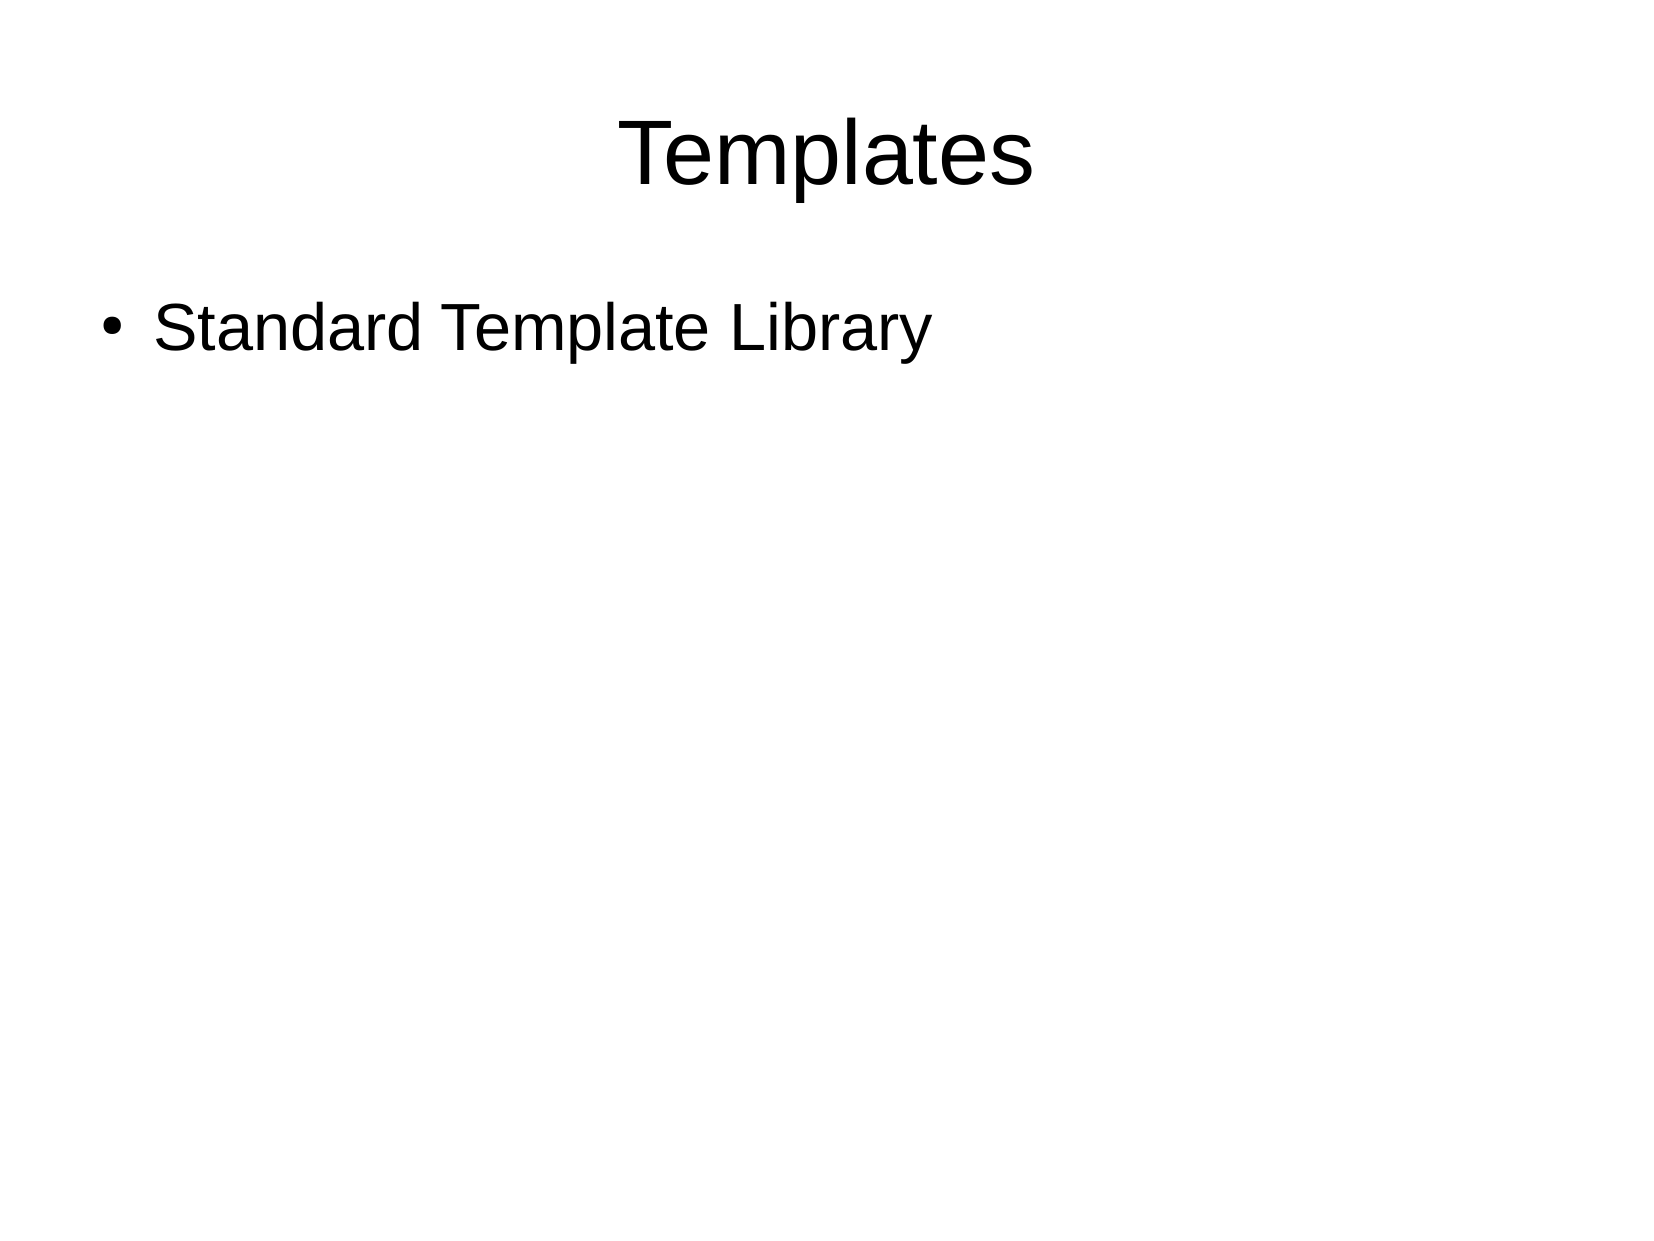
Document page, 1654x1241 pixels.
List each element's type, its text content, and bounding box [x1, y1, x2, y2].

list Standard Template Library [82, 290, 1571, 1010]
title Templates [82, 49, 1571, 257]
